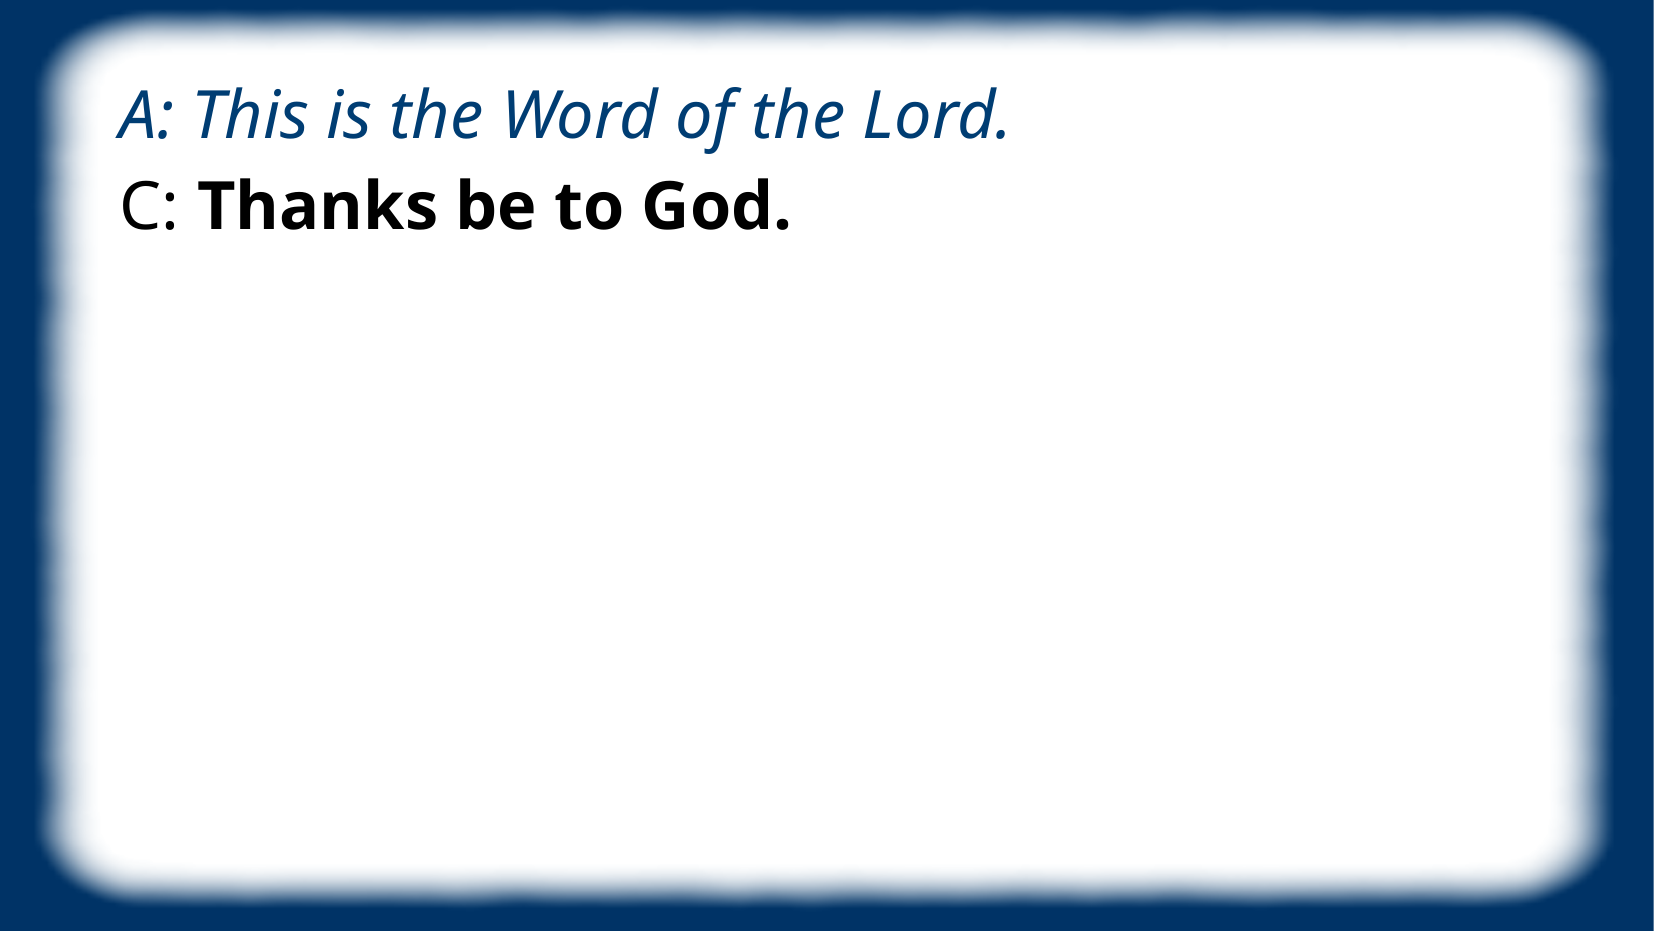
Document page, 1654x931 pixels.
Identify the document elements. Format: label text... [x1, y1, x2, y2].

picture [0, 0, 1654, 931]
text_box A: This is the Word of the Lord. C: Thanks be to God. [105, 60, 1561, 286]
